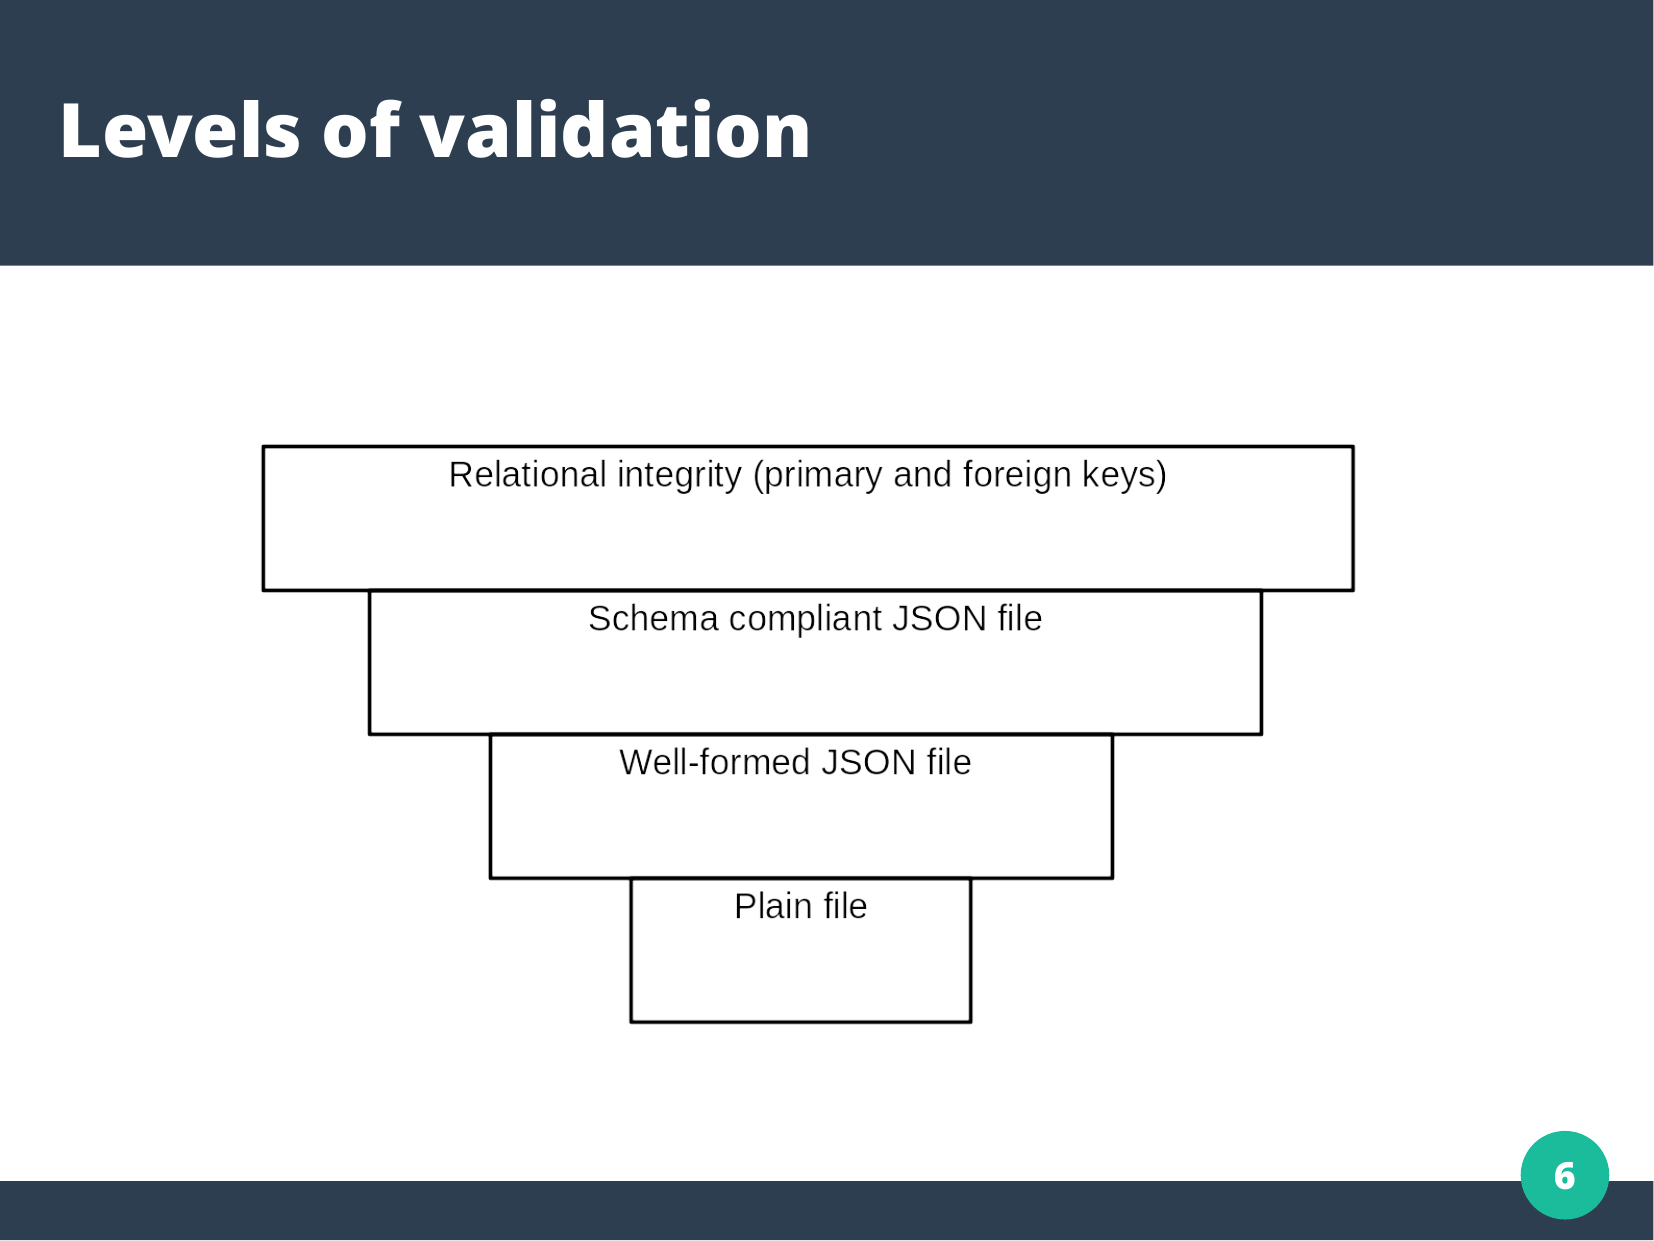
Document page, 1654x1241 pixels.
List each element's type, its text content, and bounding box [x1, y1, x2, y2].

picture [242, 324, 1412, 1152]
title Levels of validation [59, 49, 1595, 207]
